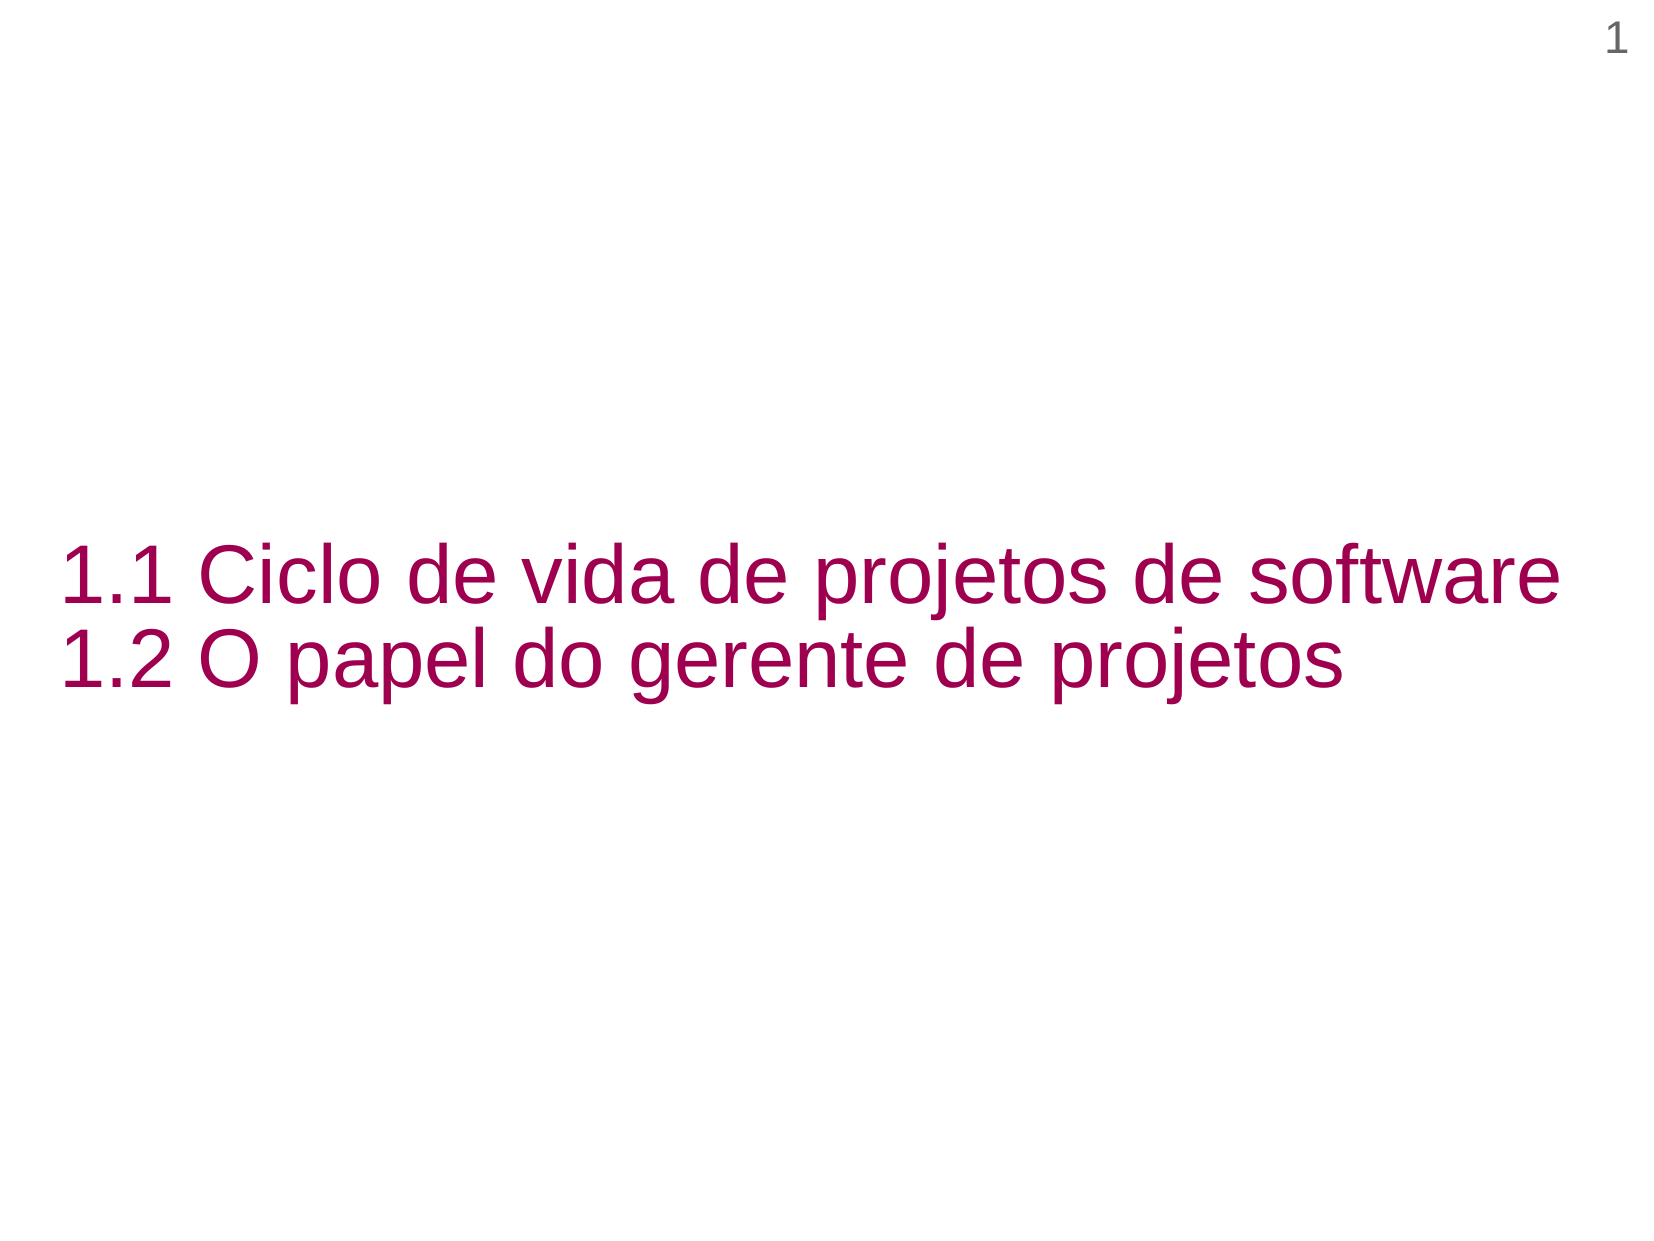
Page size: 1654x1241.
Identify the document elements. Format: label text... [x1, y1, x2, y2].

title 1.1 Ciclo de vida de projetos de software 1.2 O papel do gerente de projetos [59, 29, 1595, 1211]
